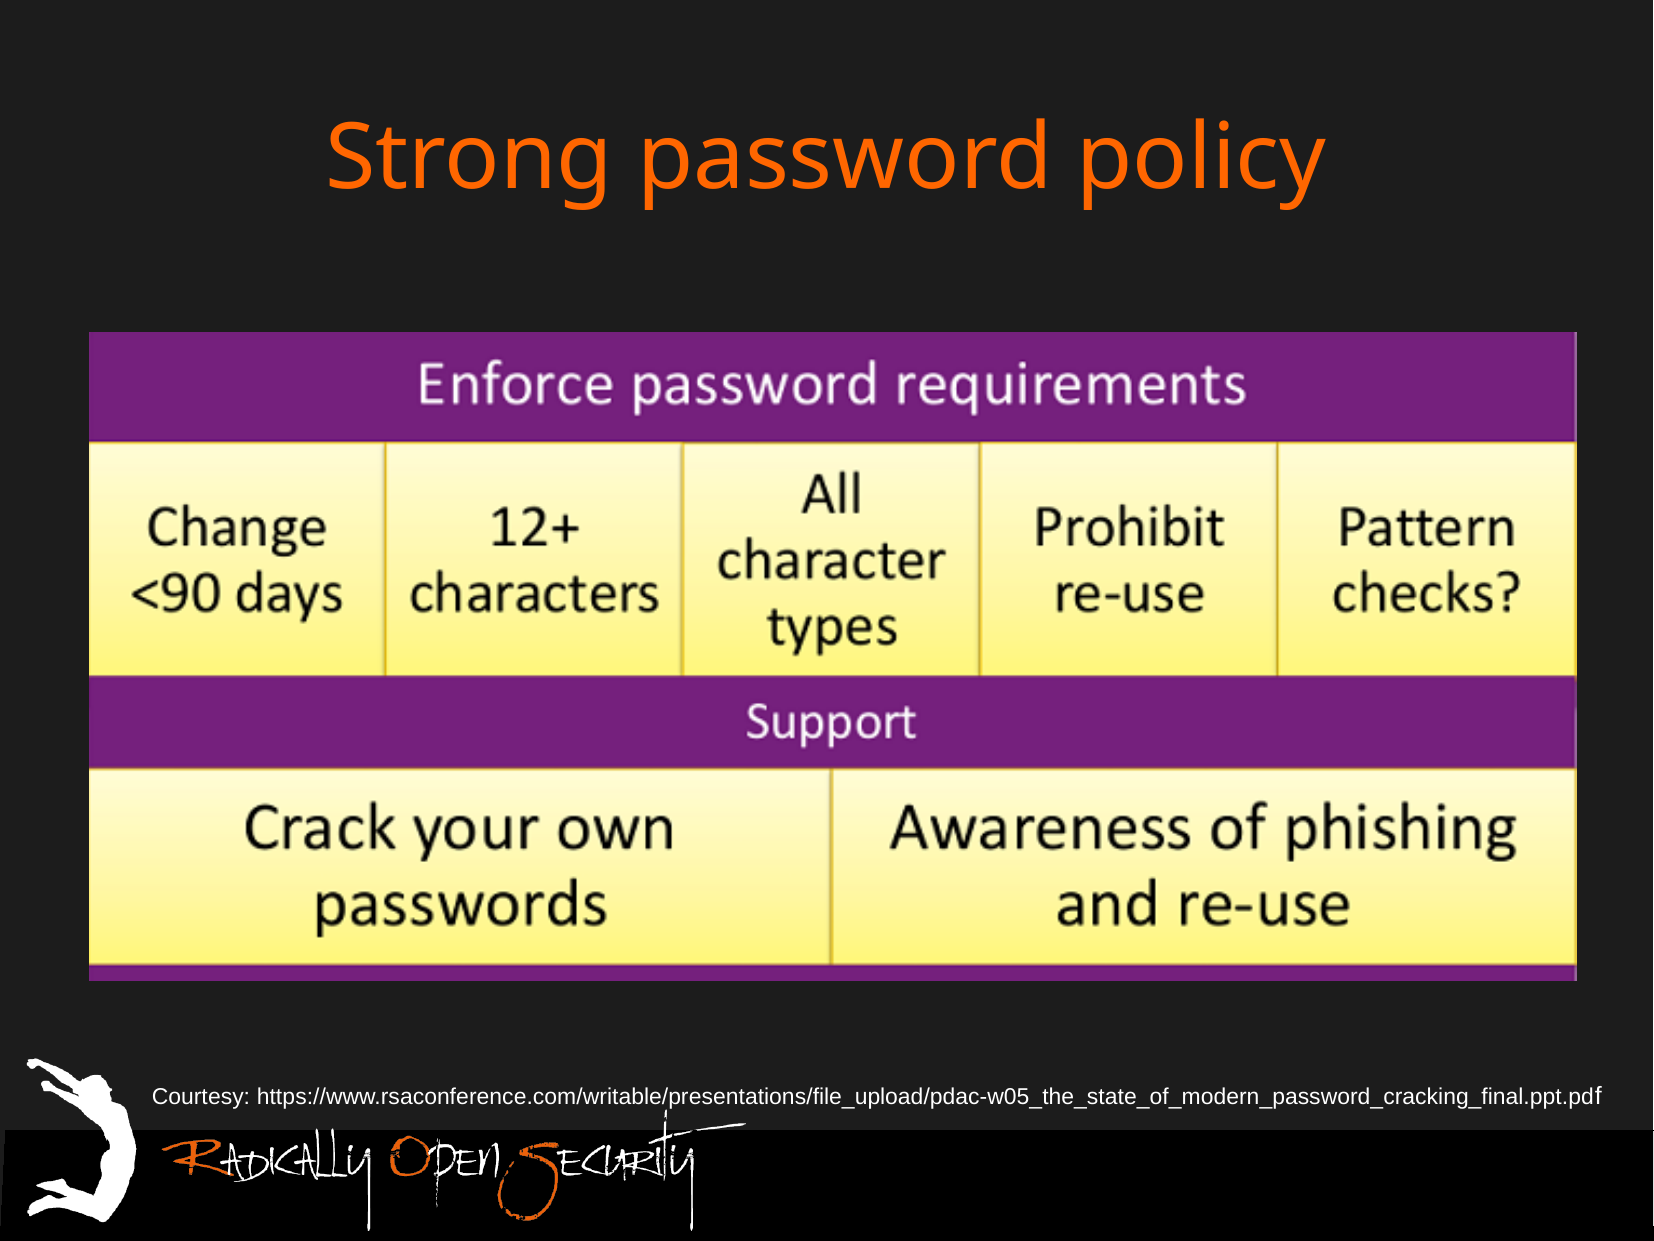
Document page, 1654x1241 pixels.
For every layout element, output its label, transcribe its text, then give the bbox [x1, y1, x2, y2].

text_box Courtesy: https://www.rsaconference.com/writable/presentations/file_upload/pdac-w05_the_state_of_modern_password_cracking_final.ppt.pdf [137, 1073, 1650, 1118]
picture [89, 332, 1577, 981]
title Strong password policy [82, 49, 1571, 257]
picture [0, 1022, 778, 1241]
